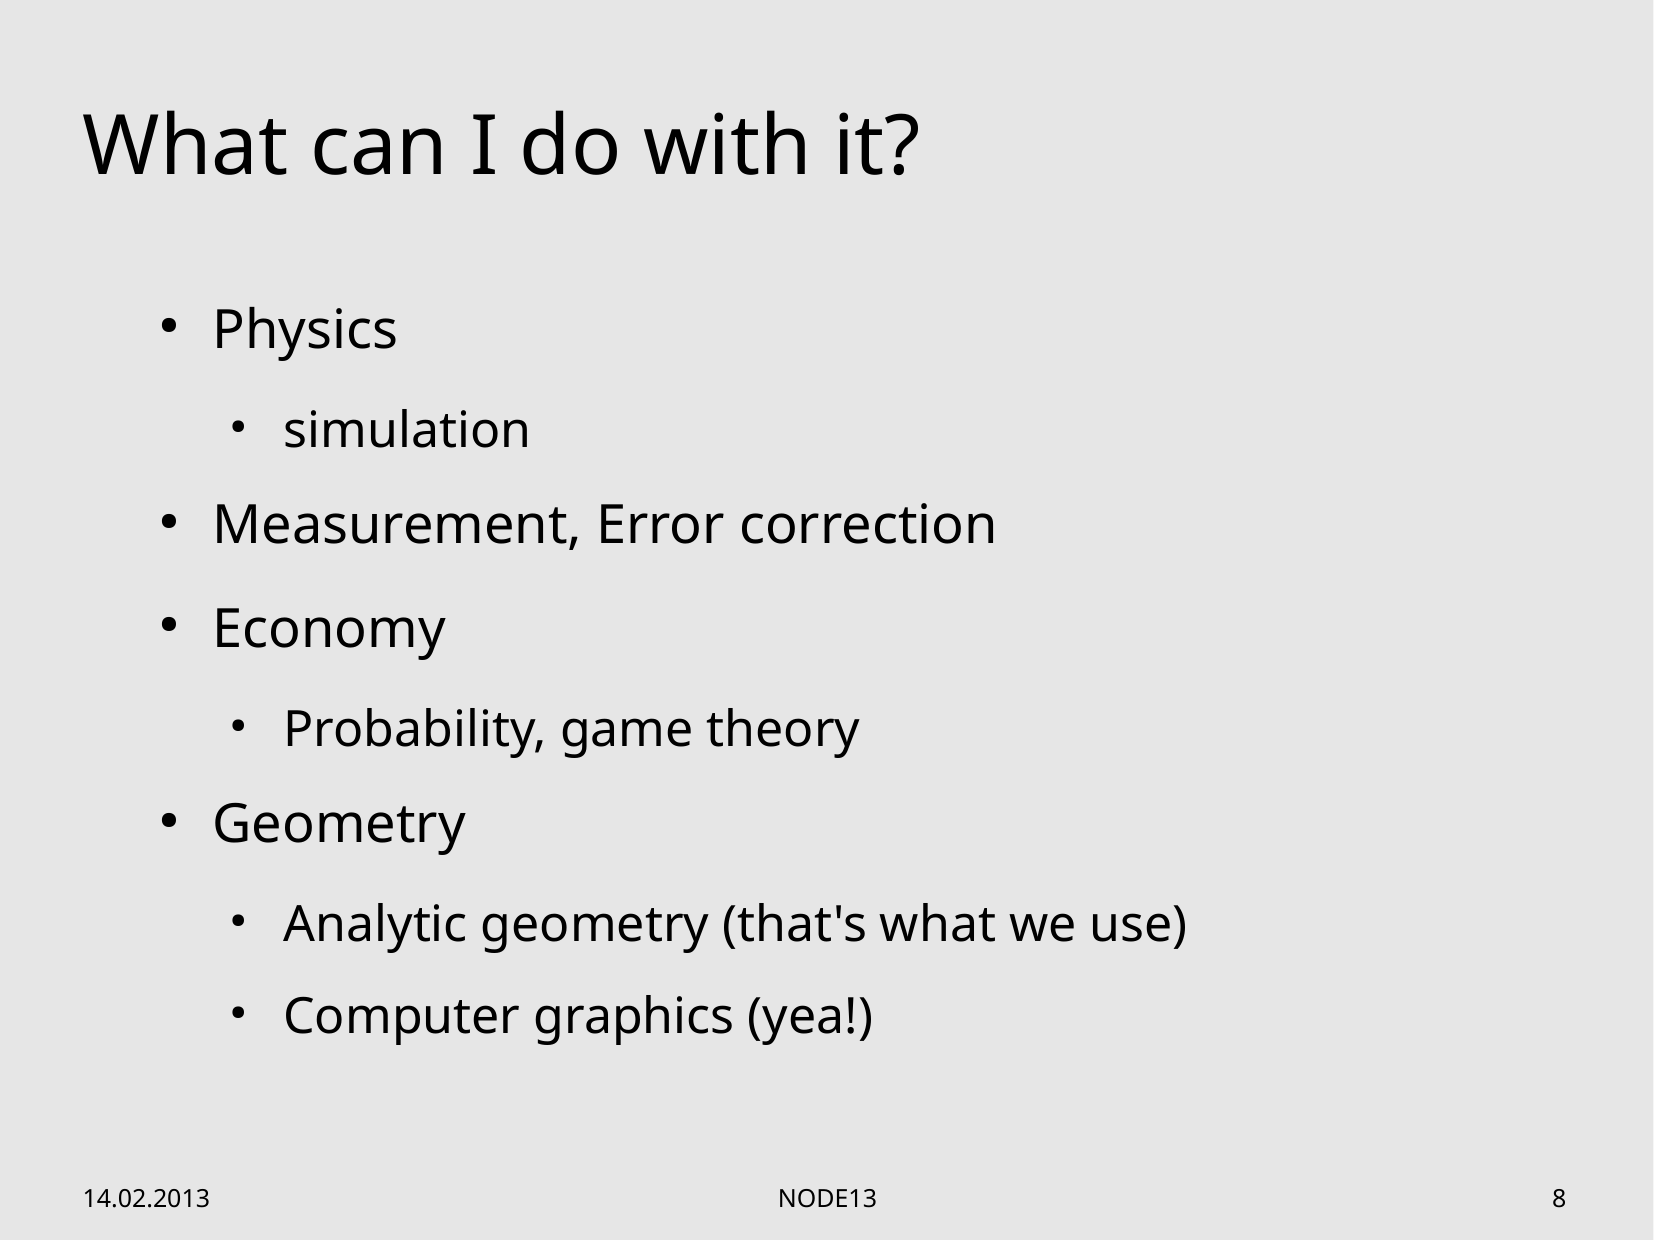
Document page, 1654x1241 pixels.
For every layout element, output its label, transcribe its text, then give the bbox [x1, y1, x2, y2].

list Physics simulation Measurement, Error correction Economy Probability, game theory Geometry Analytic geometry (that's what we use) Computer graphics (yea!) [141, 290, 1571, 1094]
title What can I do with it? [82, 86, 1571, 225]
